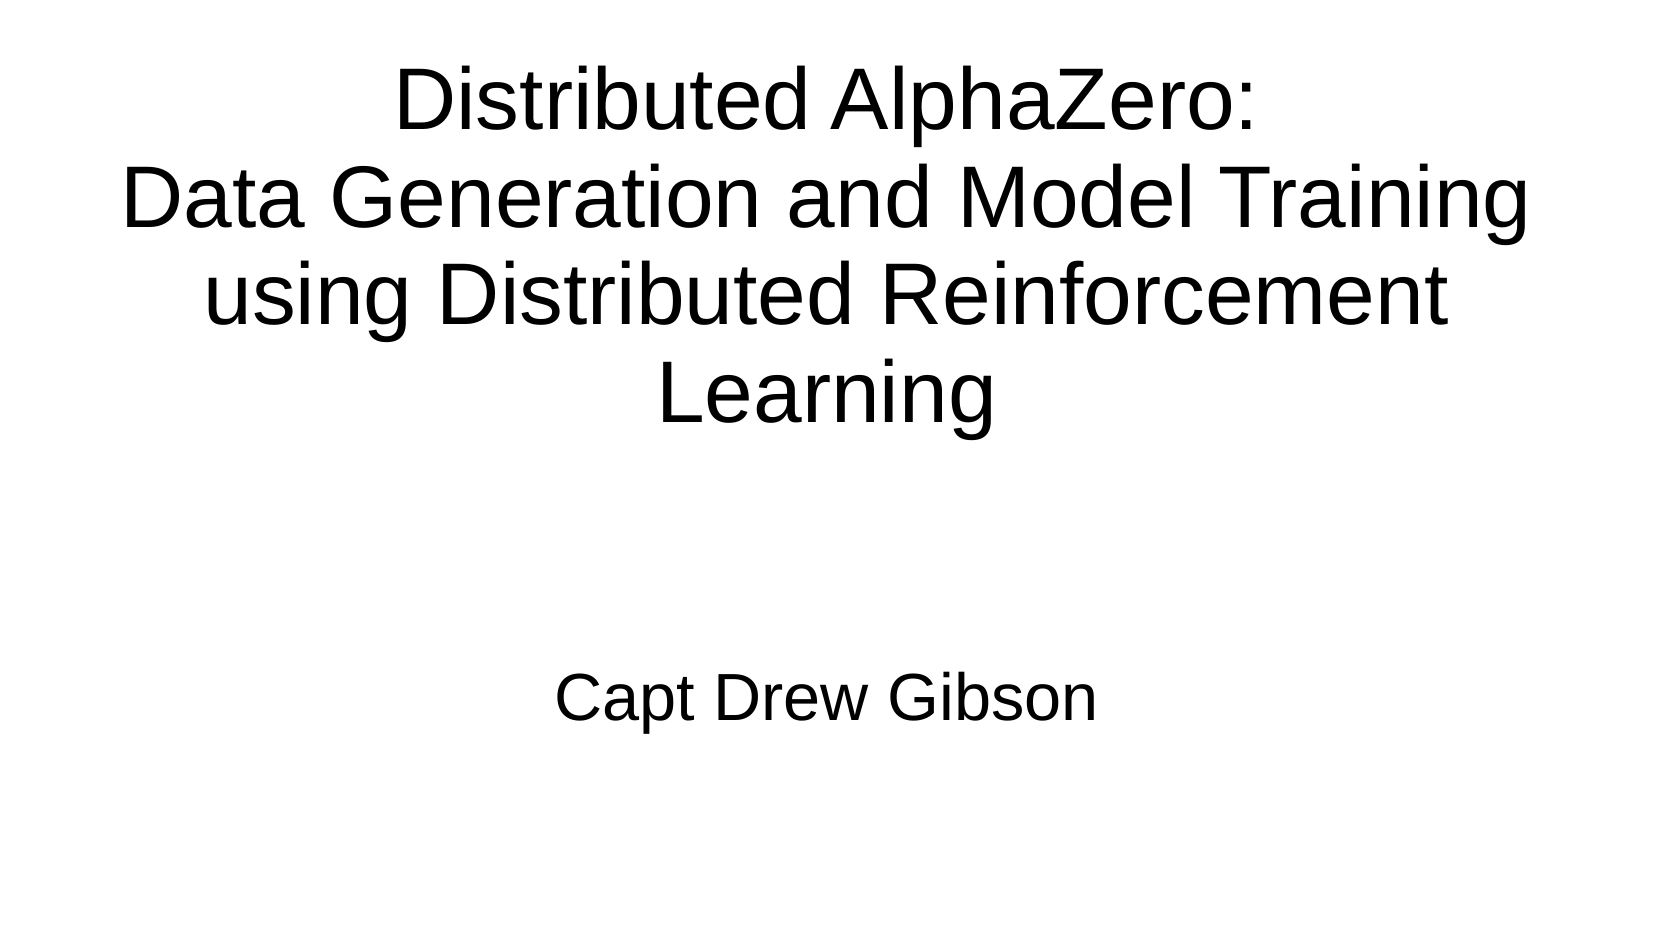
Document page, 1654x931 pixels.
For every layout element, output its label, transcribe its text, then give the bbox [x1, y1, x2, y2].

title Distributed AlphaZero: Data Generation and Model Training using Distributed Reinforcement Learning [82, 3, 1571, 488]
subtitle Capt Drew Gibson [82, 637, 1571, 758]
